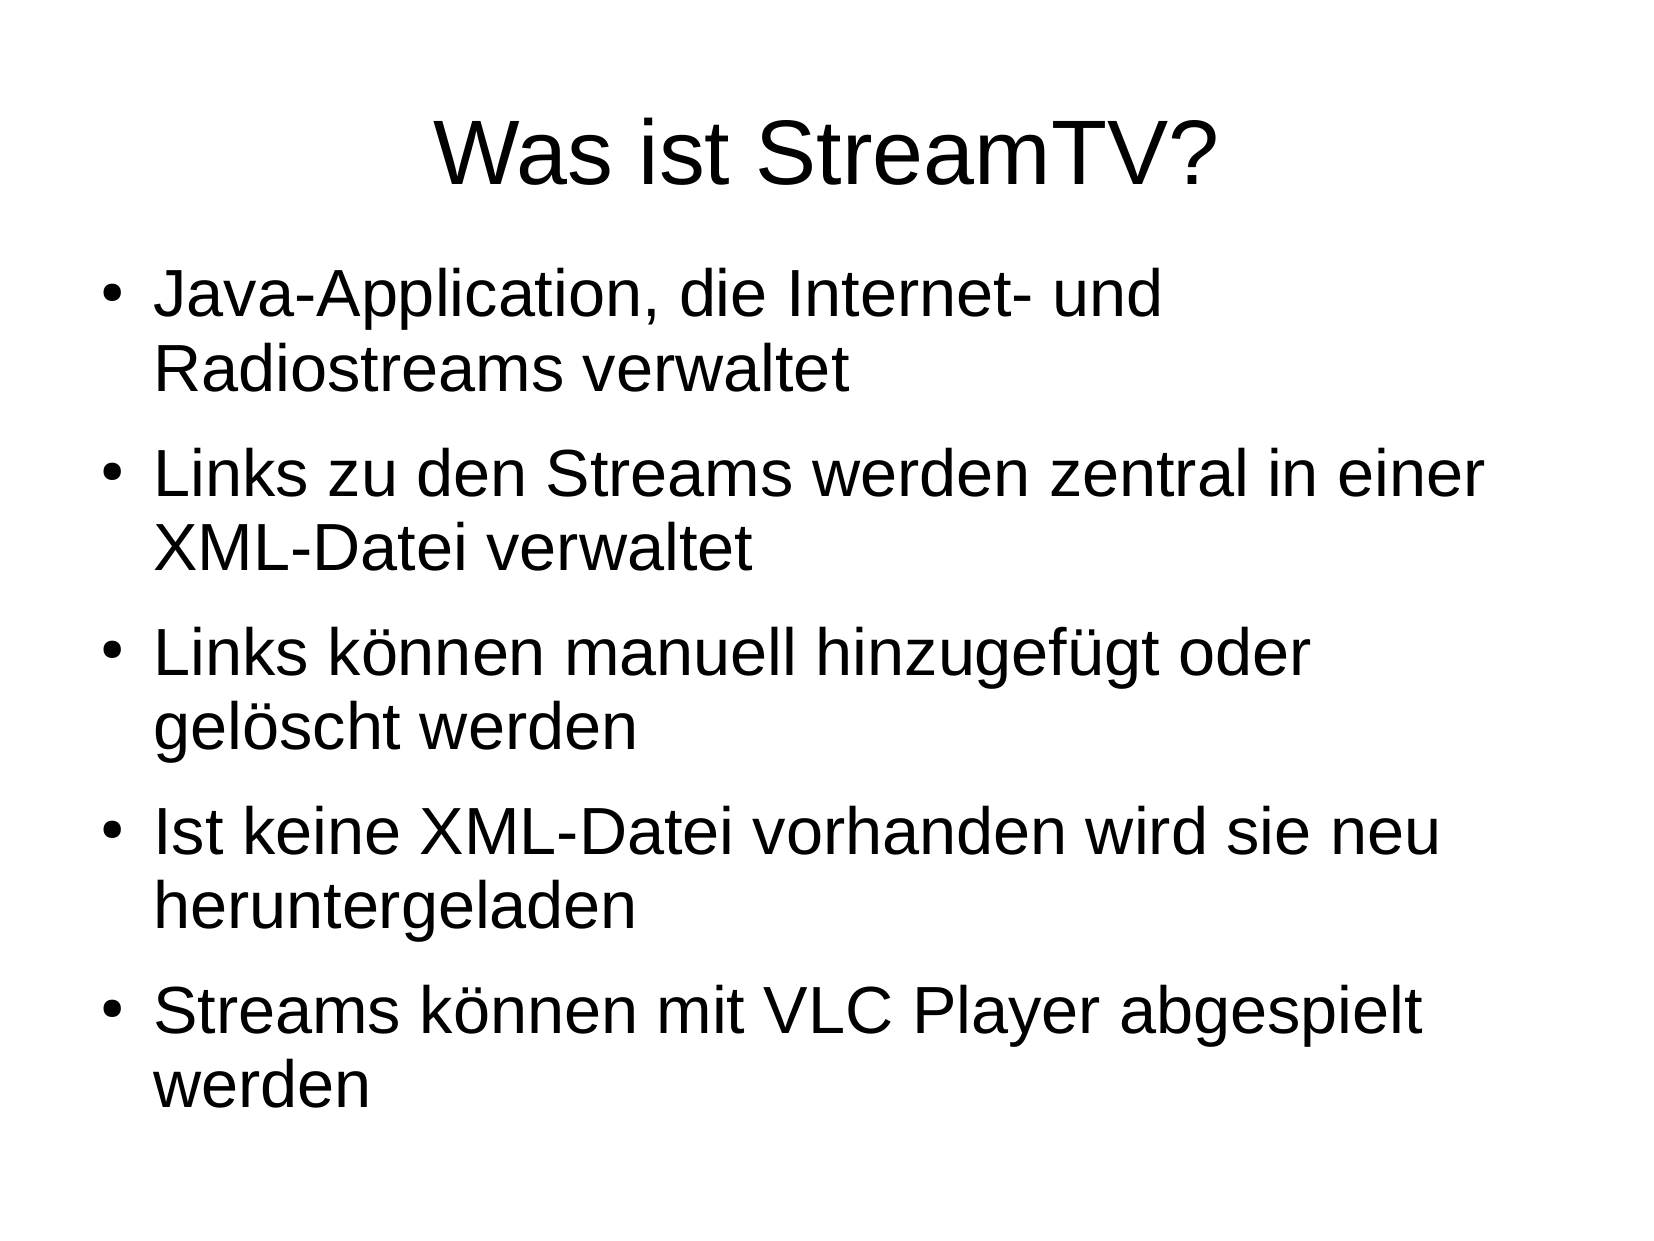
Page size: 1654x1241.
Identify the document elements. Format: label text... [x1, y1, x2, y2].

title Was ist StreamTV? [82, 49, 1571, 256]
list Java-Application, die Internet- und Radiostreams verwaltet Links zu den Streams werden zentral in einer XML-Datei verwaltet Links können manuell hinzugefügt oder gelöscht werden Ist keine XML-Datei vorhanden wird sie neu heruntergeladen Streams können mit VLC Player abgespielt werden [82, 256, 1571, 1134]
